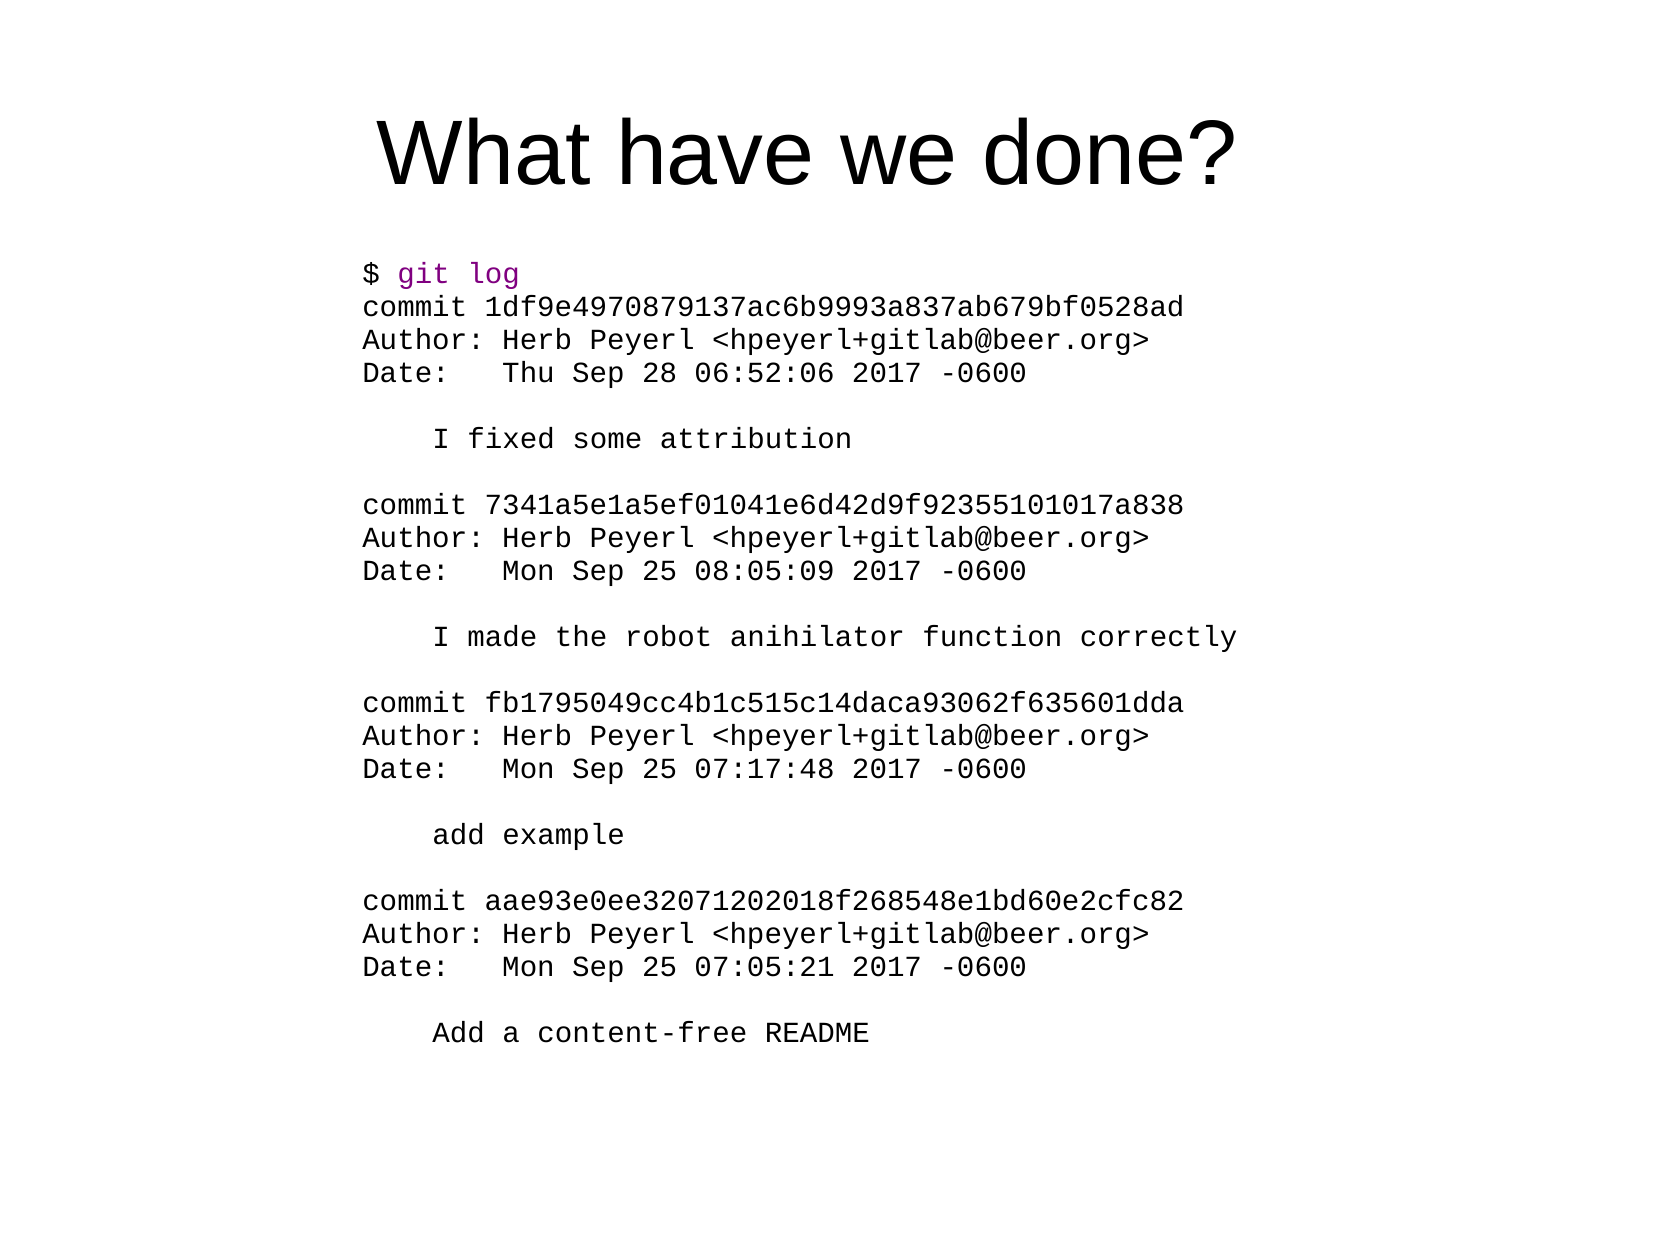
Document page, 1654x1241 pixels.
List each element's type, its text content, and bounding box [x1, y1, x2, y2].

text_box $ git log commit 1df9e4970879137ac6b9993a837ab679bf0528ad Author: Herb Peyerl <hpeyerl+gitlab@beer.org> Date: Thu Sep 28 06:52:06 2017 -0600 I fixed some attribution commit 7341a5e1a5ef01041e6d42d9f92355101017a838 Author: Herb Peyerl <hpeyerl+gitlab@beer.org> Date: Mon Sep 25 08:05:09 2017 -0600 I made the robot anihilator function correctly commit fb1795049cc4b1c515c14daca93062f635601dda Author: Herb Peyerl <hpeyerl+gitlab@beer.org> Date: Mon Sep 25 07:17:48 2017 -0600 add example commit aae93e0ee32071202018f268548e1bd60e2cfc82 Author: Herb Peyerl <hpeyerl+gitlab@beer.org> Date: Mon Sep 25 07:05:21 2017 -0600 Add a content-free README [347, 251, 1322, 991]
title What have we done? [82, 49, 1571, 257]
